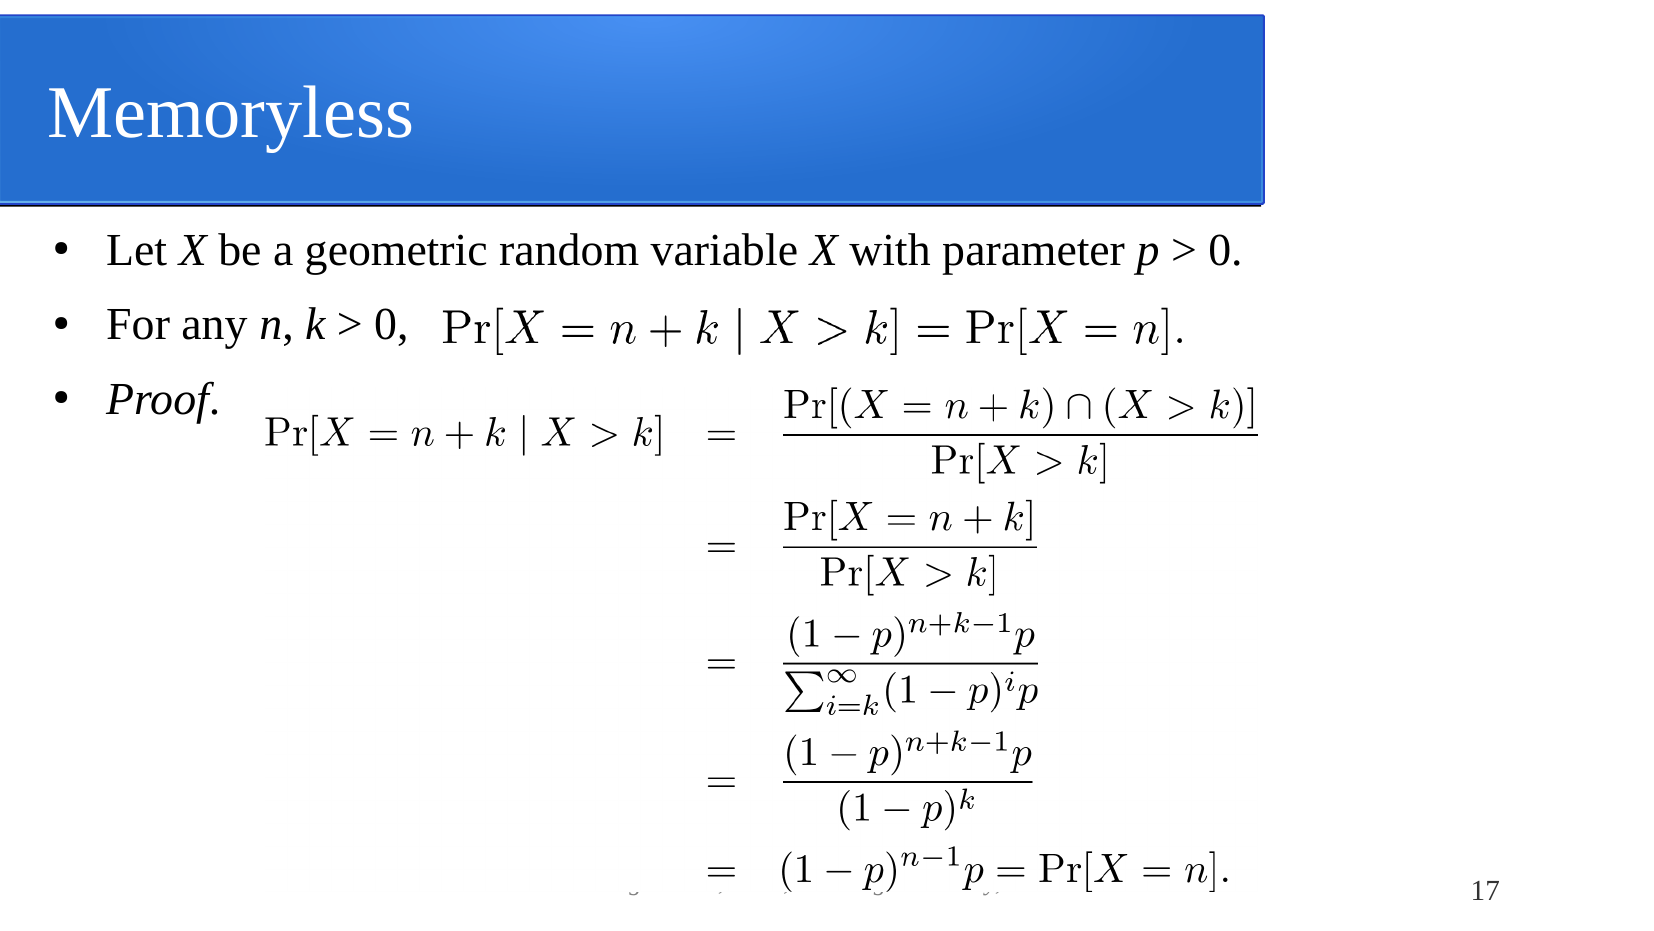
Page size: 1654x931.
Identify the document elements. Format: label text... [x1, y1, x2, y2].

picture [442, 307, 1182, 355]
picture [265, 387, 1258, 892]
title Memoryless [47, 35, 1199, 189]
list Let X be a geometric random variable X with parameter p > 0. For any n, k > 0, Proof. [35, 224, 1524, 764]
